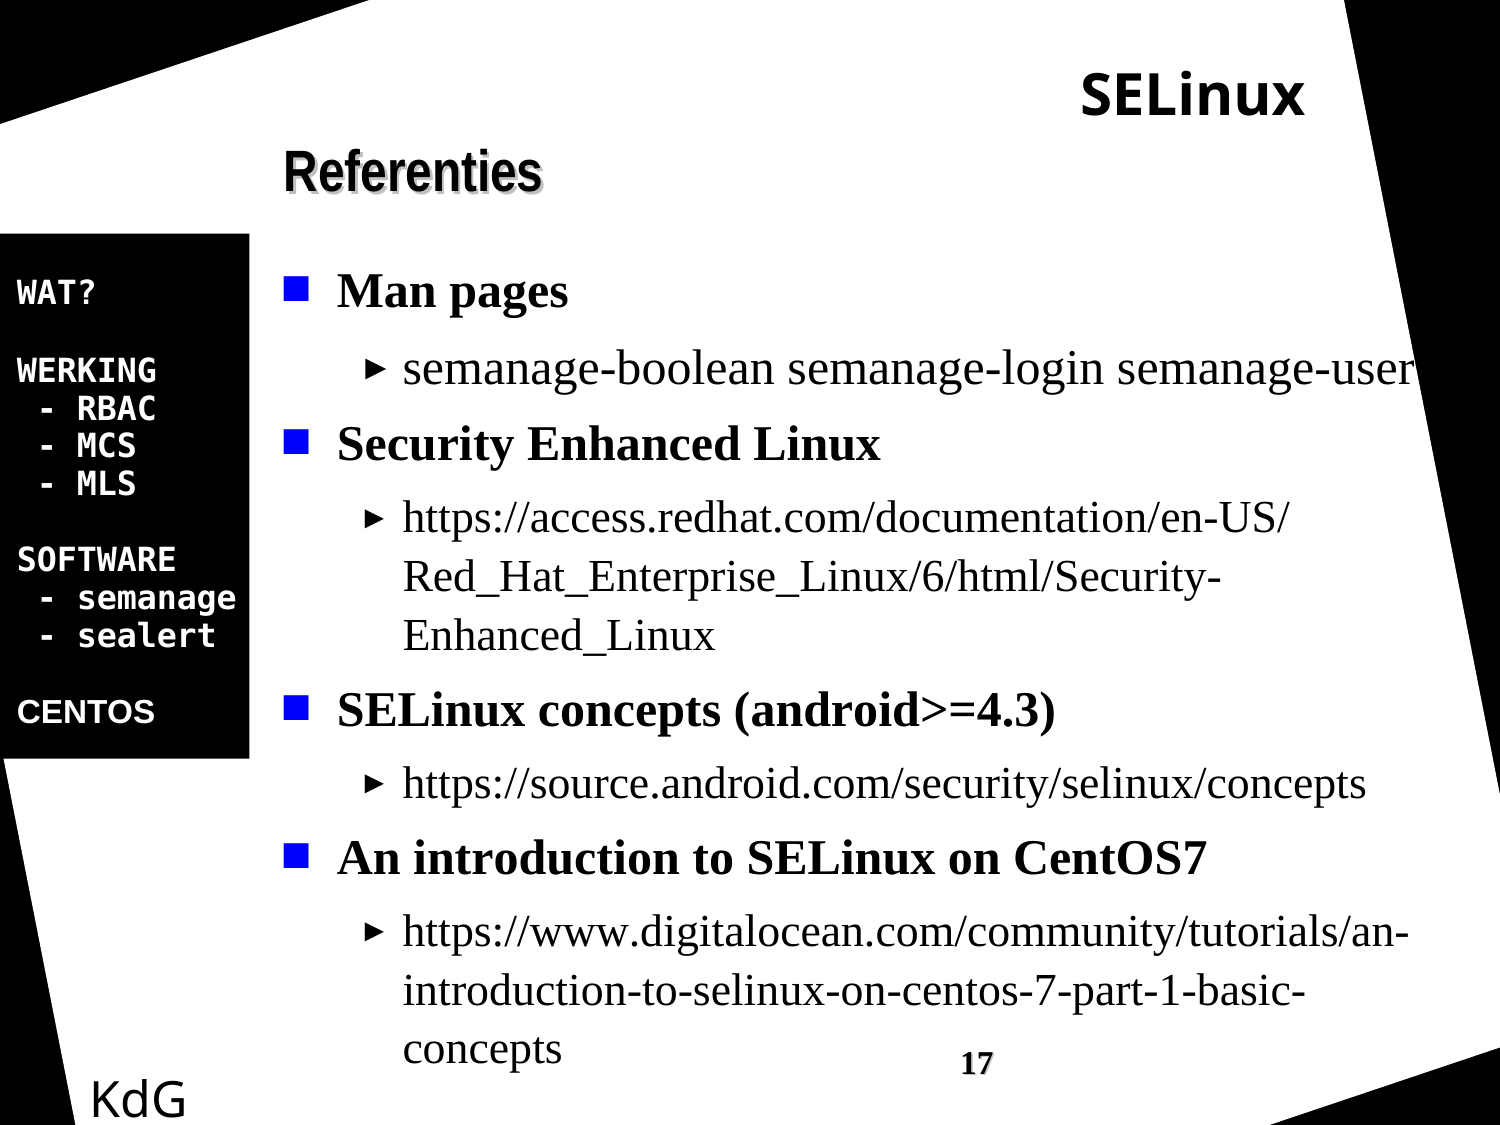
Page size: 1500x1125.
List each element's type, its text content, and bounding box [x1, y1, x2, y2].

list Man pages semanage-boolean semanage-login semanage-user Security Enhanced Linux https://access.redhat.com/documentation/en-US/Red_Hat_Enterprise_Linux/6/html/Security-Enhanced_Linux SELinux concepts (android>=4.3) https://source.android.com/security/selinux/concepts An introduction to SELinux on CentOS7 https://www.digitalocean.com/community/tutorials/an-introduction-to-selinux-on-centos-7-part-1-basic-concepts [268, 246, 1468, 1125]
title Referenties [268, 41, 1415, 246]
